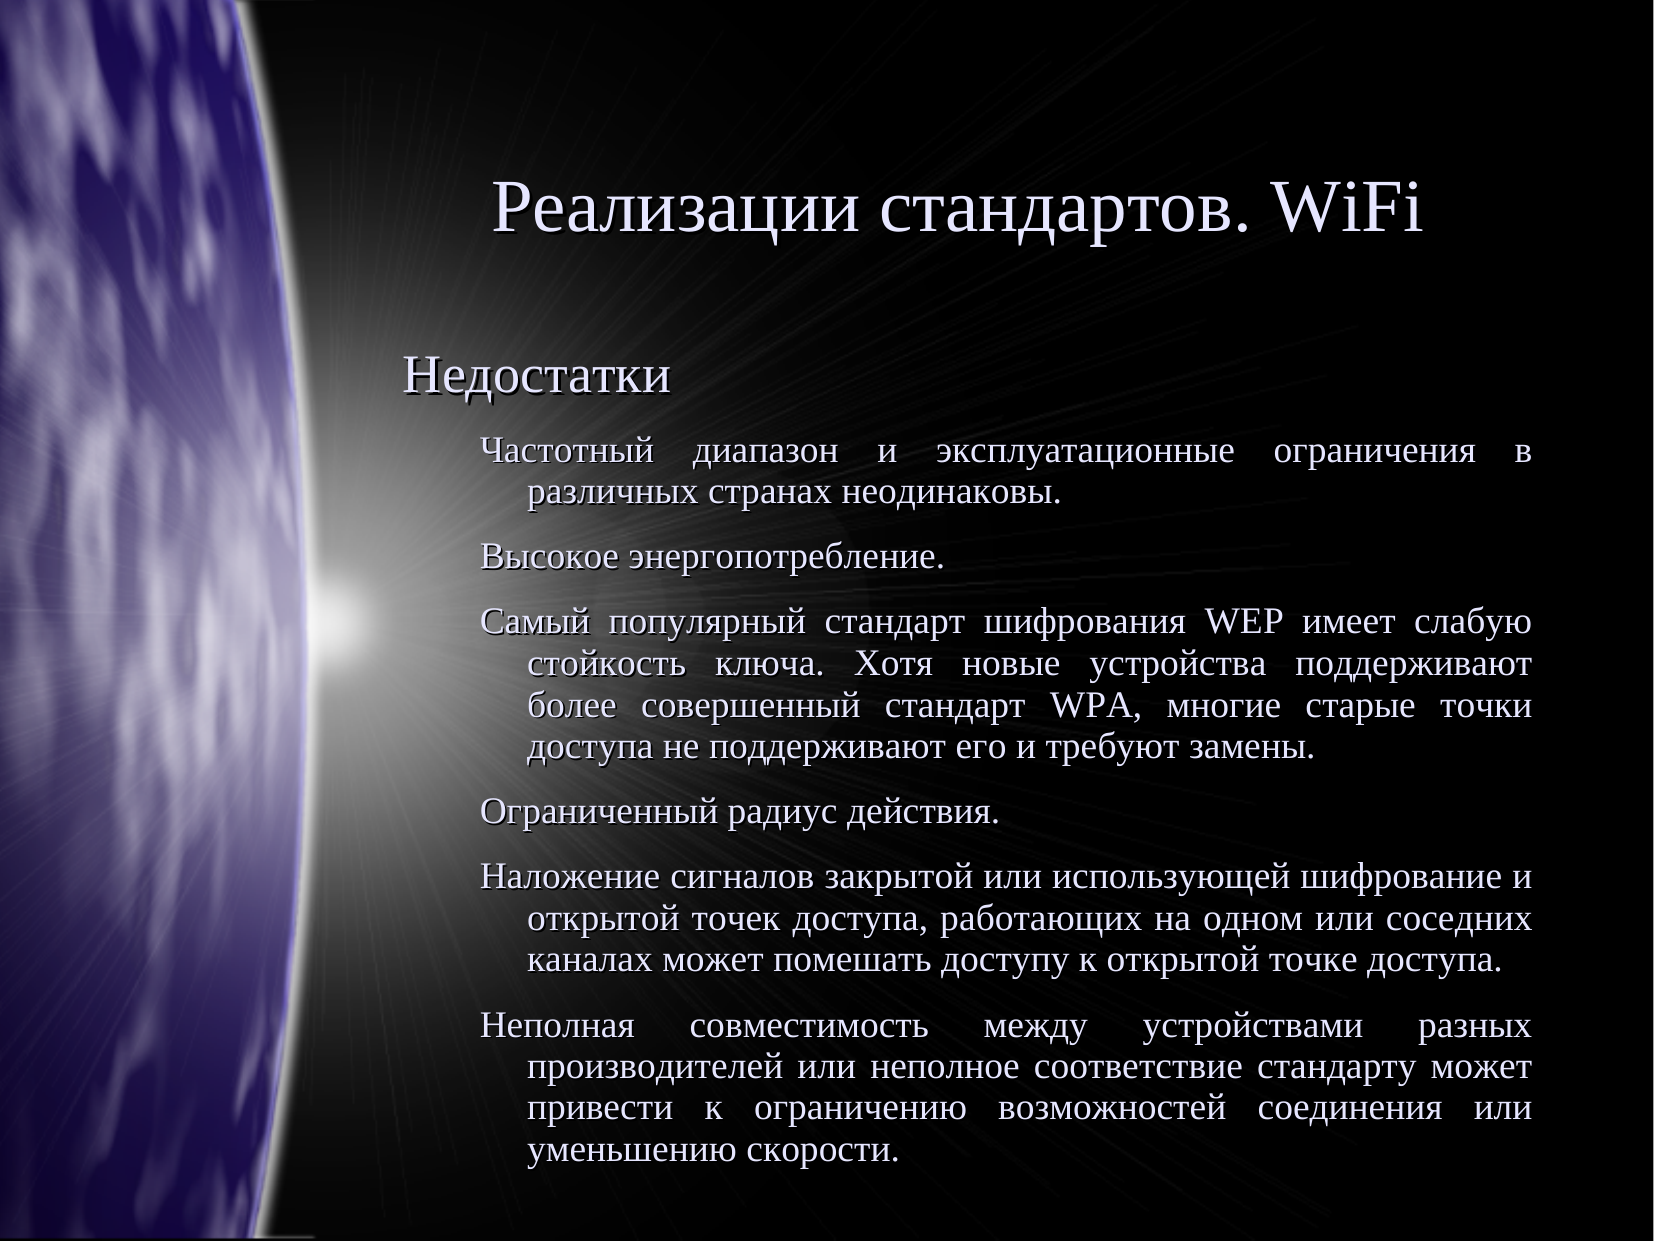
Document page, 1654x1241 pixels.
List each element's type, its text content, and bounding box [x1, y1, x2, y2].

list Недостатки Частотный диапазон и эксплуатационные ограничения в различных странах неодинаковы. Высокое энергопотребление. Самый популярный стандарт шифрования WEP имеет слабую стойкость ключа. Хотя новые устройства поддерживают более совершенный стандарт WPA, многие старые точки доступа не поддерживают его и требуют замены. Ограниченный радиус действия. Наложение сигналов закрытой или использующей шифрование и открытой точек доступа, работающих на одном или соседних каналах может помешать доступу к открытой точке доступа. Неполная совместимость между устройствами разных производителей или неполное соответствие стандарту может привести к ограничению возможностей соединения или уменьшению скорости. [385, 344, 1534, 1229]
picture [0, 0, 1654, 1241]
title Реализации стандартов. WiFi [383, 102, 1534, 311]
